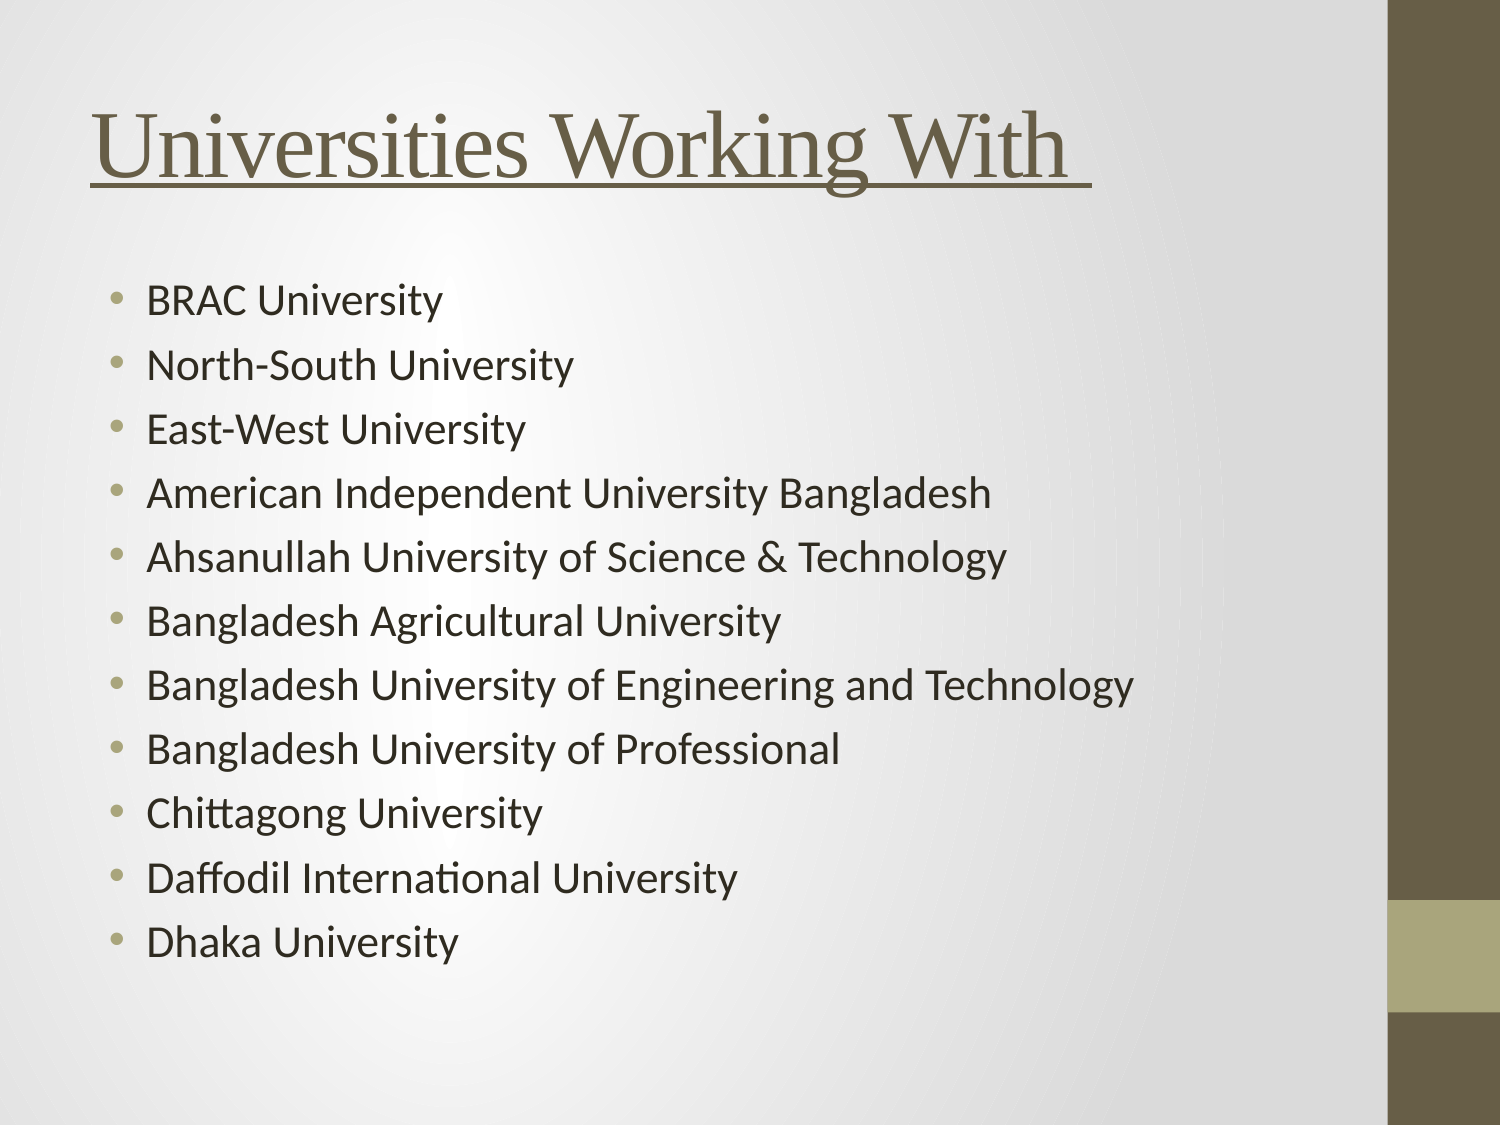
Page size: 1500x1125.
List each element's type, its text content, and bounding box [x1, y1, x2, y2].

list BRAC University North-South University East-West University American Independent University Bangladesh Ahsanullah University of Science & Technology Bangladesh Agricultural University Bangladesh University of Engineering and Technology Bangladesh University of Professional Chittagong University Daffodil International University Dhaka University [75, 262, 1325, 1050]
title Universities Working With [75, 45, 1325, 233]
